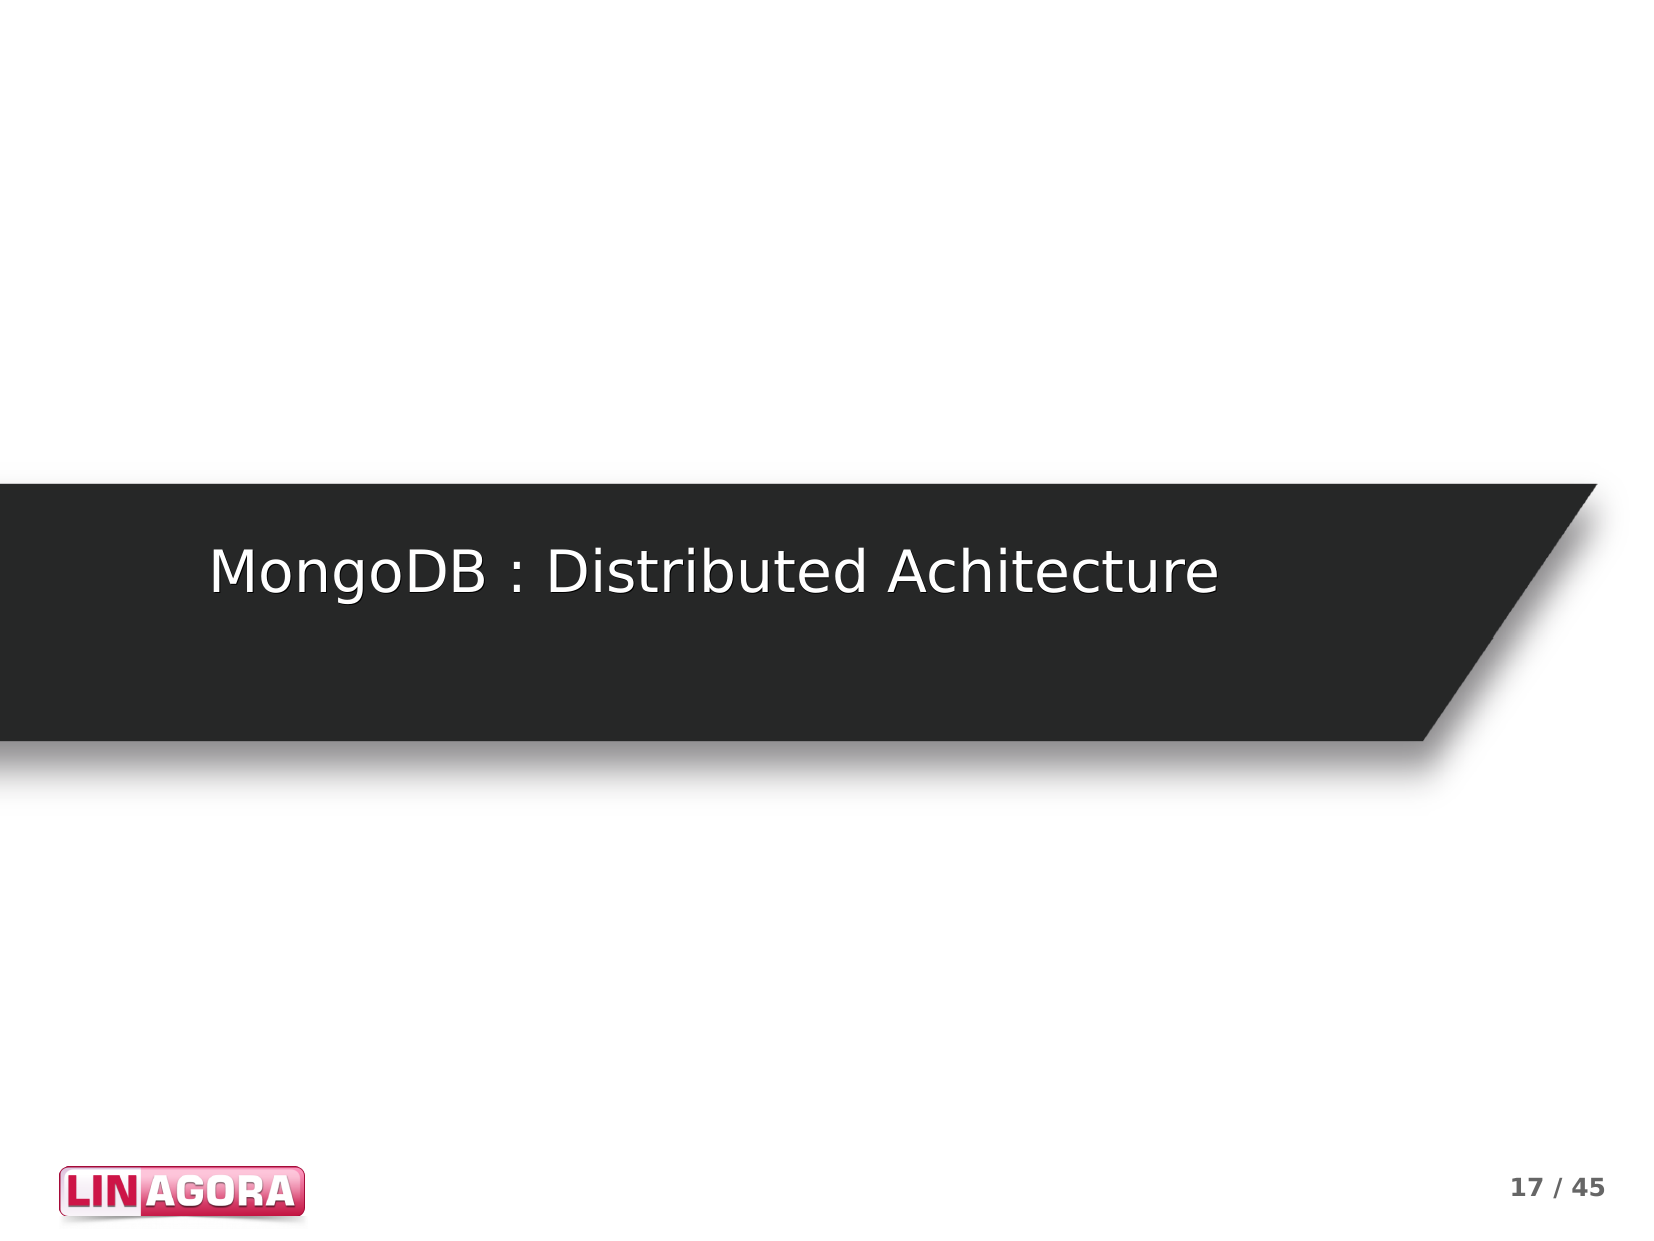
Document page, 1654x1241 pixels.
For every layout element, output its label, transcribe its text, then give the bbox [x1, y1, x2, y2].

picture [59, 1166, 308, 1229]
title MongoDB : Distributed Achitecture [82, 460, 1347, 686]
